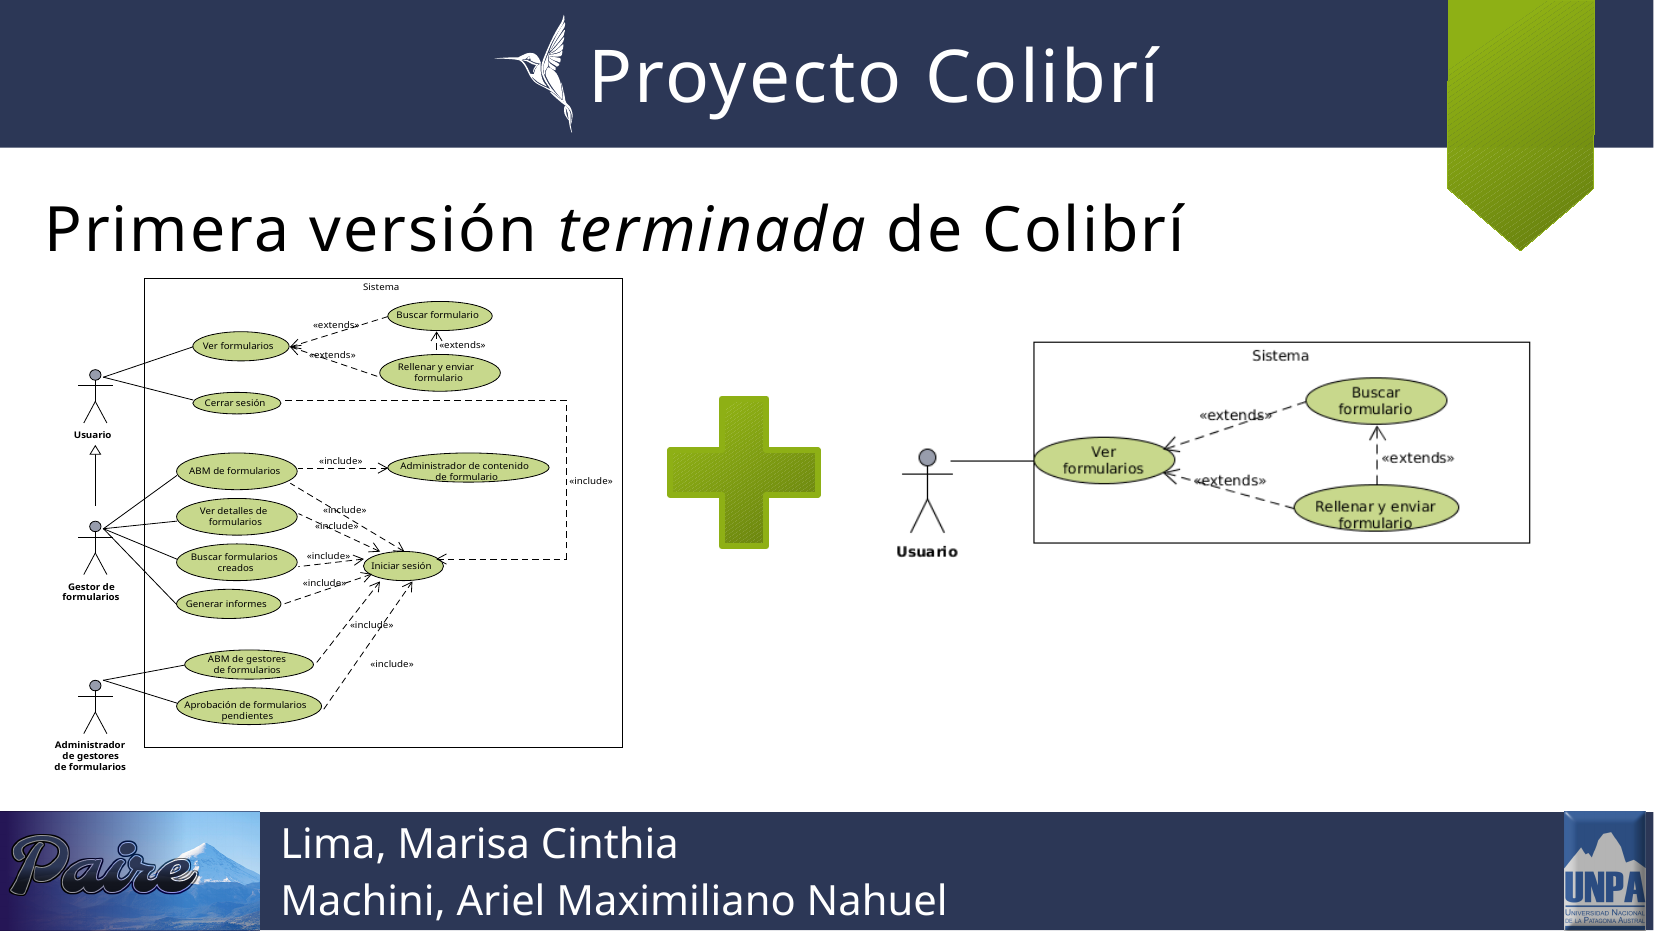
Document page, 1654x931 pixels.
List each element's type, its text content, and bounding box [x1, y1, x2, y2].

text_box [0, 0, 1654, 177]
picture [29, 262, 648, 810]
picture [494, 14, 573, 133]
picture [856, 318, 1554, 615]
picture [0, 811, 260, 931]
text_box [260, 812, 265, 931]
text_box [670, 398, 818, 547]
text_box Primera versión terminada de Colibrí [29, 177, 1625, 266]
picture [1564, 811, 1646, 931]
text_box [1001, 812, 1564, 931]
text_box [1646, 812, 1654, 931]
text_box Proyecto Colibrí [556, 20, 1192, 127]
text_box Lima, Marisa Cinthia Machini, Ariel Maximiliano Nahuel [265, 812, 1001, 931]
